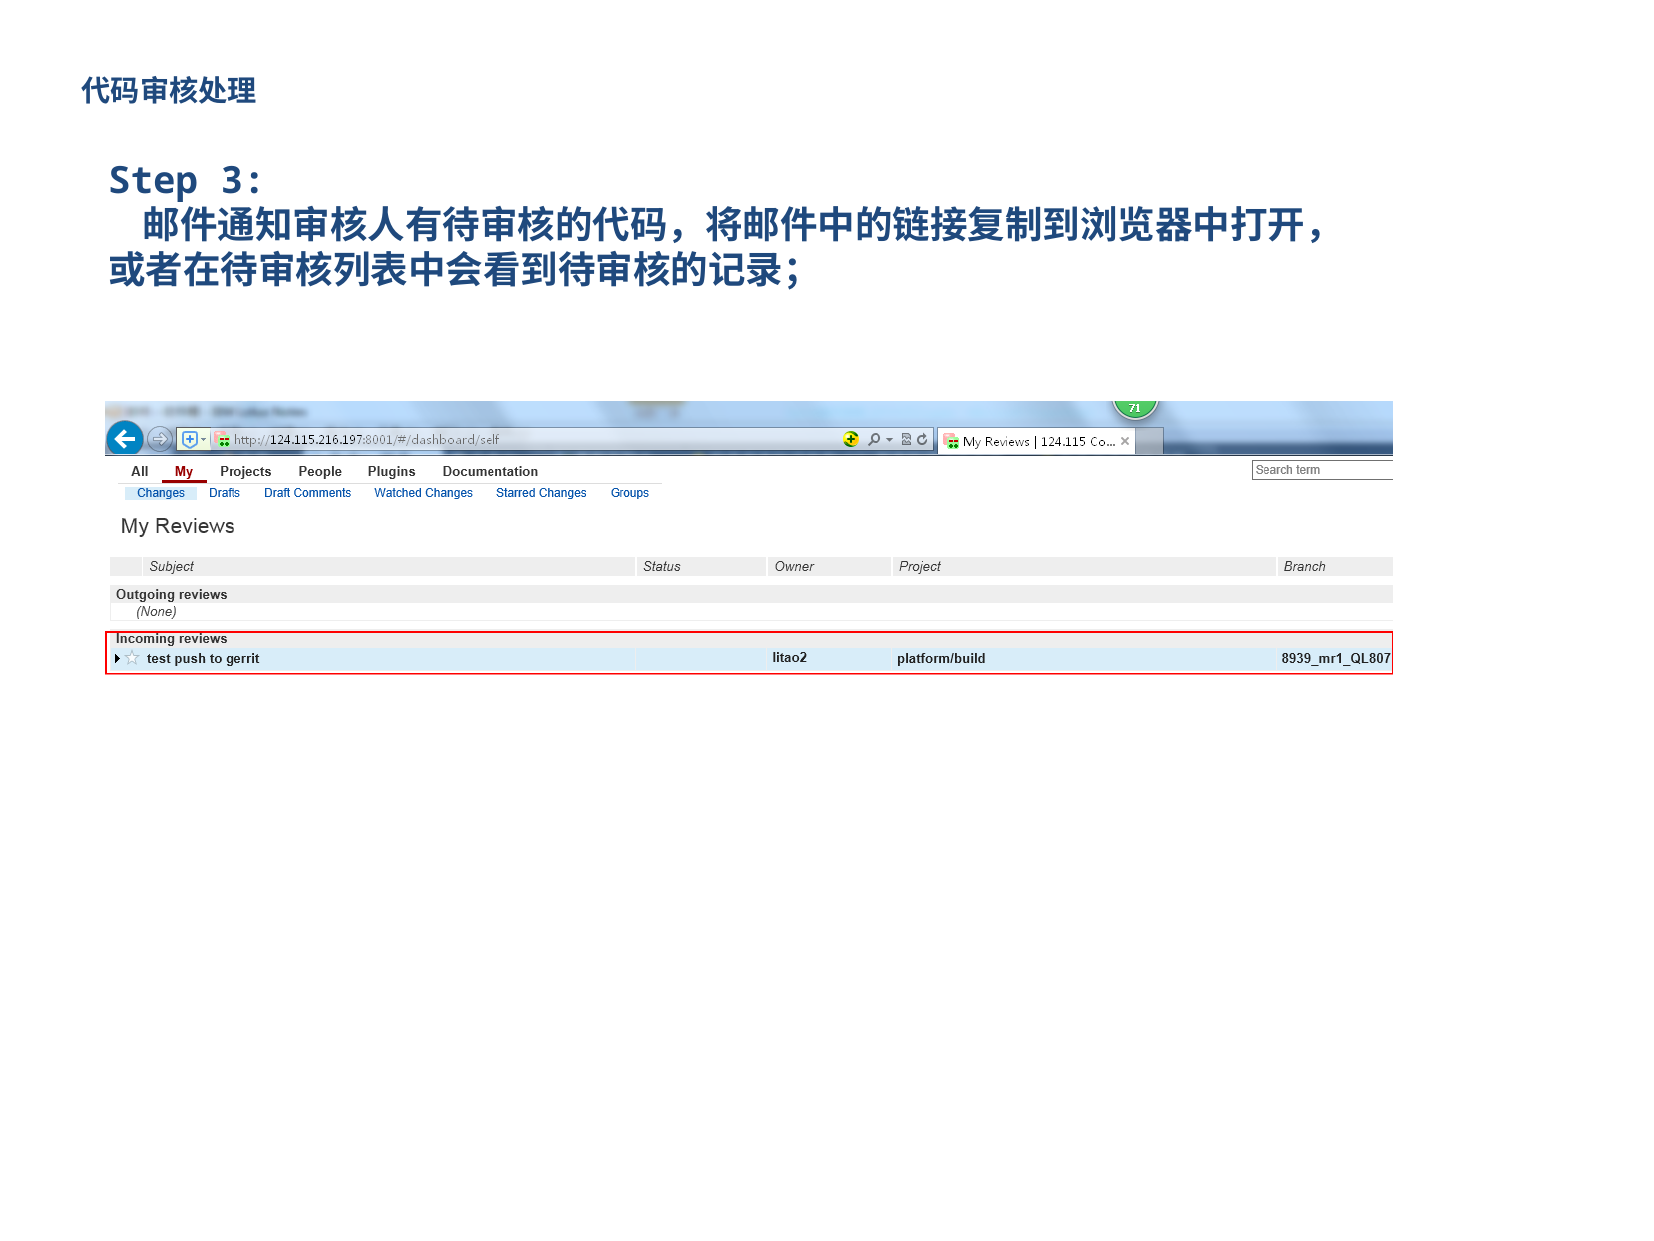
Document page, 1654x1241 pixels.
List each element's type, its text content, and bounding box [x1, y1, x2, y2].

picture [105, 401, 1393, 676]
text_box 代码审核处理 [66, 65, 1365, 120]
text_box Step 3: 邮件通知审核人有待审核的代码，将邮件中的链接复制到浏览器中打开，或者在待审核列表中会看到待审核的记录； [93, 148, 1392, 849]
